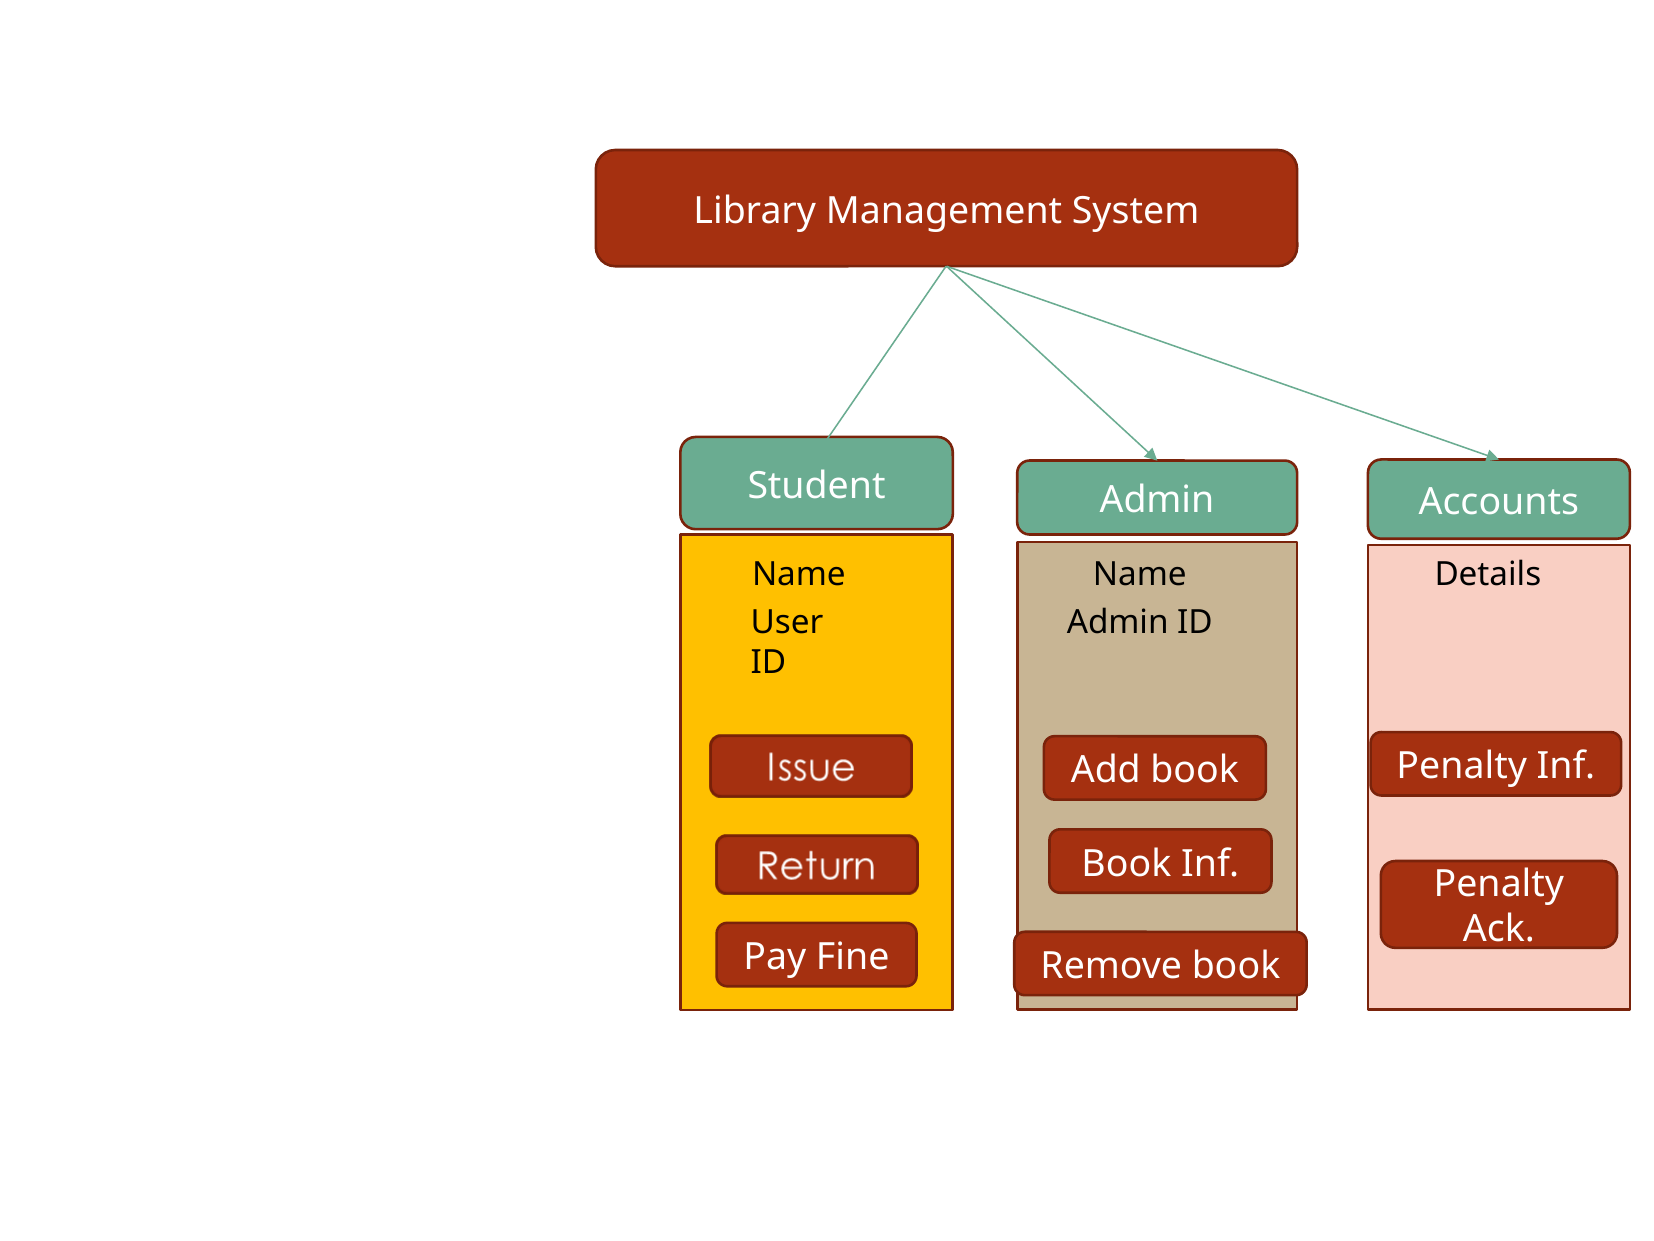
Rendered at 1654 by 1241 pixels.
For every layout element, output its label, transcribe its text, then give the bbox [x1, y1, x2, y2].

text_box Penalty Ack. [1380, 861, 1618, 948]
text_box Book Inf. [1049, 829, 1272, 893]
text_box Student [680, 436, 953, 530]
text_box User ID [735, 592, 882, 688]
text_box [1017, 993, 1298, 1010]
text_box Admin [1017, 460, 1298, 535]
text_box [1017, 541, 1298, 934]
text_box Name [737, 545, 883, 600]
text_box Add book [1043, 736, 1266, 800]
picture [715, 828, 919, 911]
text_box [1367, 545, 1630, 1010]
text_box Penalty Inf. [1370, 732, 1622, 796]
text_box Details [1419, 544, 1562, 600]
picture [709, 730, 913, 812]
text_box Name [1078, 544, 1232, 592]
text_box [680, 534, 953, 1010]
text_box Remove book [1014, 931, 1307, 996]
text_box Library Management System [595, 150, 1298, 267]
text_box Admin ID [1052, 592, 1232, 648]
text_box Pay Fine [716, 922, 917, 987]
text_box Accounts [1367, 459, 1630, 539]
